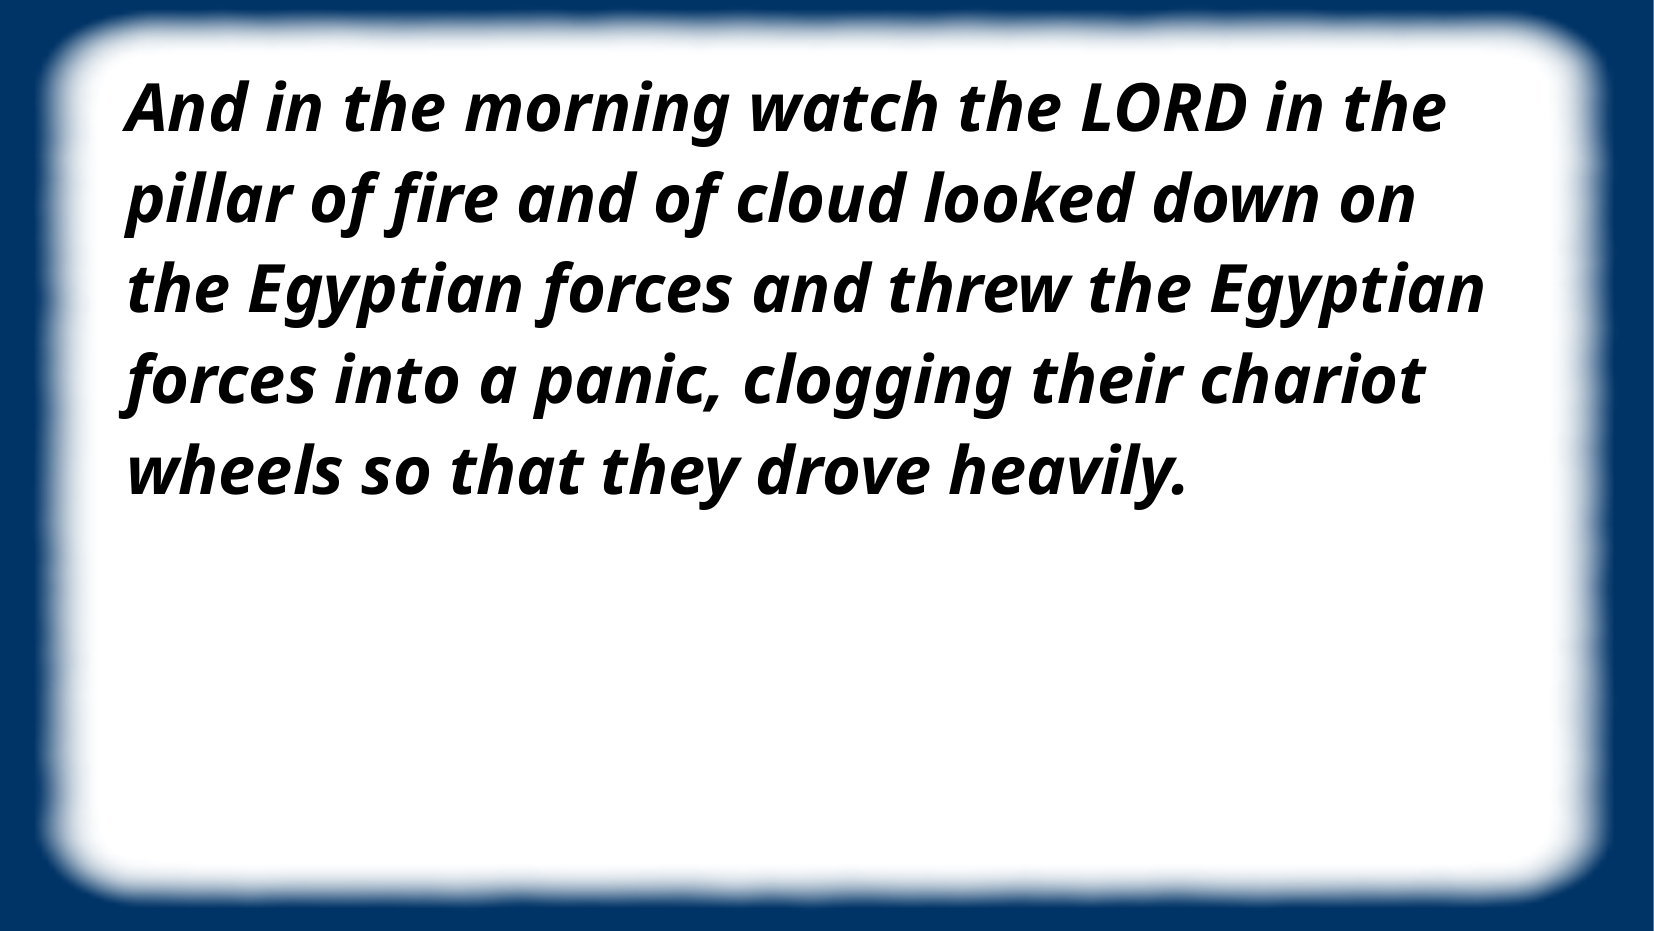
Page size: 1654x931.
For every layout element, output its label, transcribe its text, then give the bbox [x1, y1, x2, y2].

picture [0, 0, 1654, 931]
text_box And in the morning watch the Lord in the pillar of fire and of cloud looked down on the Egyptian forces and threw the Egyptian forces into a panic, clogging their chariot wheels so that they drove heavily. [111, 52, 1531, 512]
